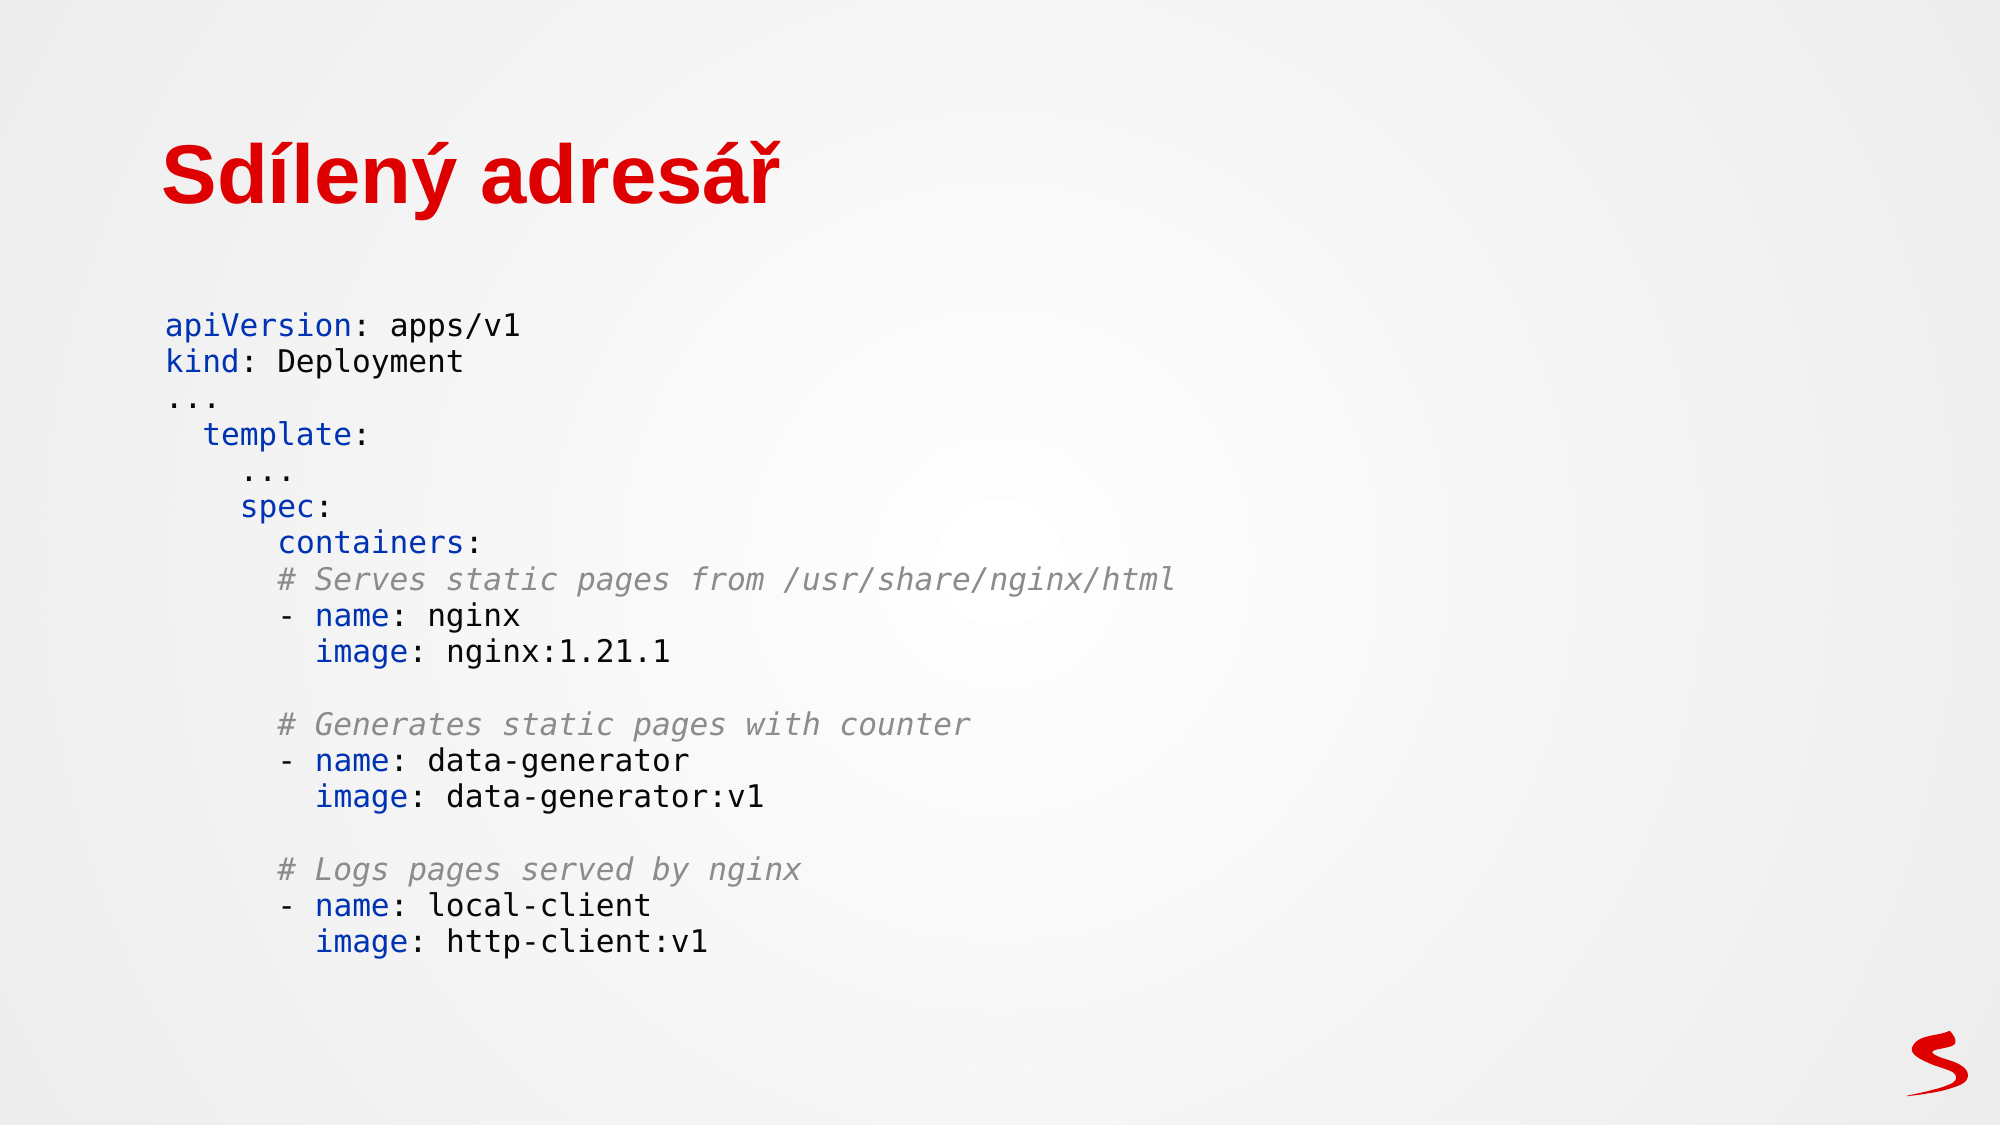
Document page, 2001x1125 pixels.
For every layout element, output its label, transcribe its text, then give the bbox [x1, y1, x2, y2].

text_box Sdílený adresář [146, 112, 1816, 229]
text_box apiVersion: apps/v1 kind: Deployment ... template: ... spec: containers: # Serves static pages from /usr/share/nginx/html - name: nginx image: nginx:1.21.1 # Generates static pages with counter - name: data-generator image: data-generator:v1 # Logs pages served by nginx - name: local-client image: http-client:v1 [149, 299, 1238, 1041]
